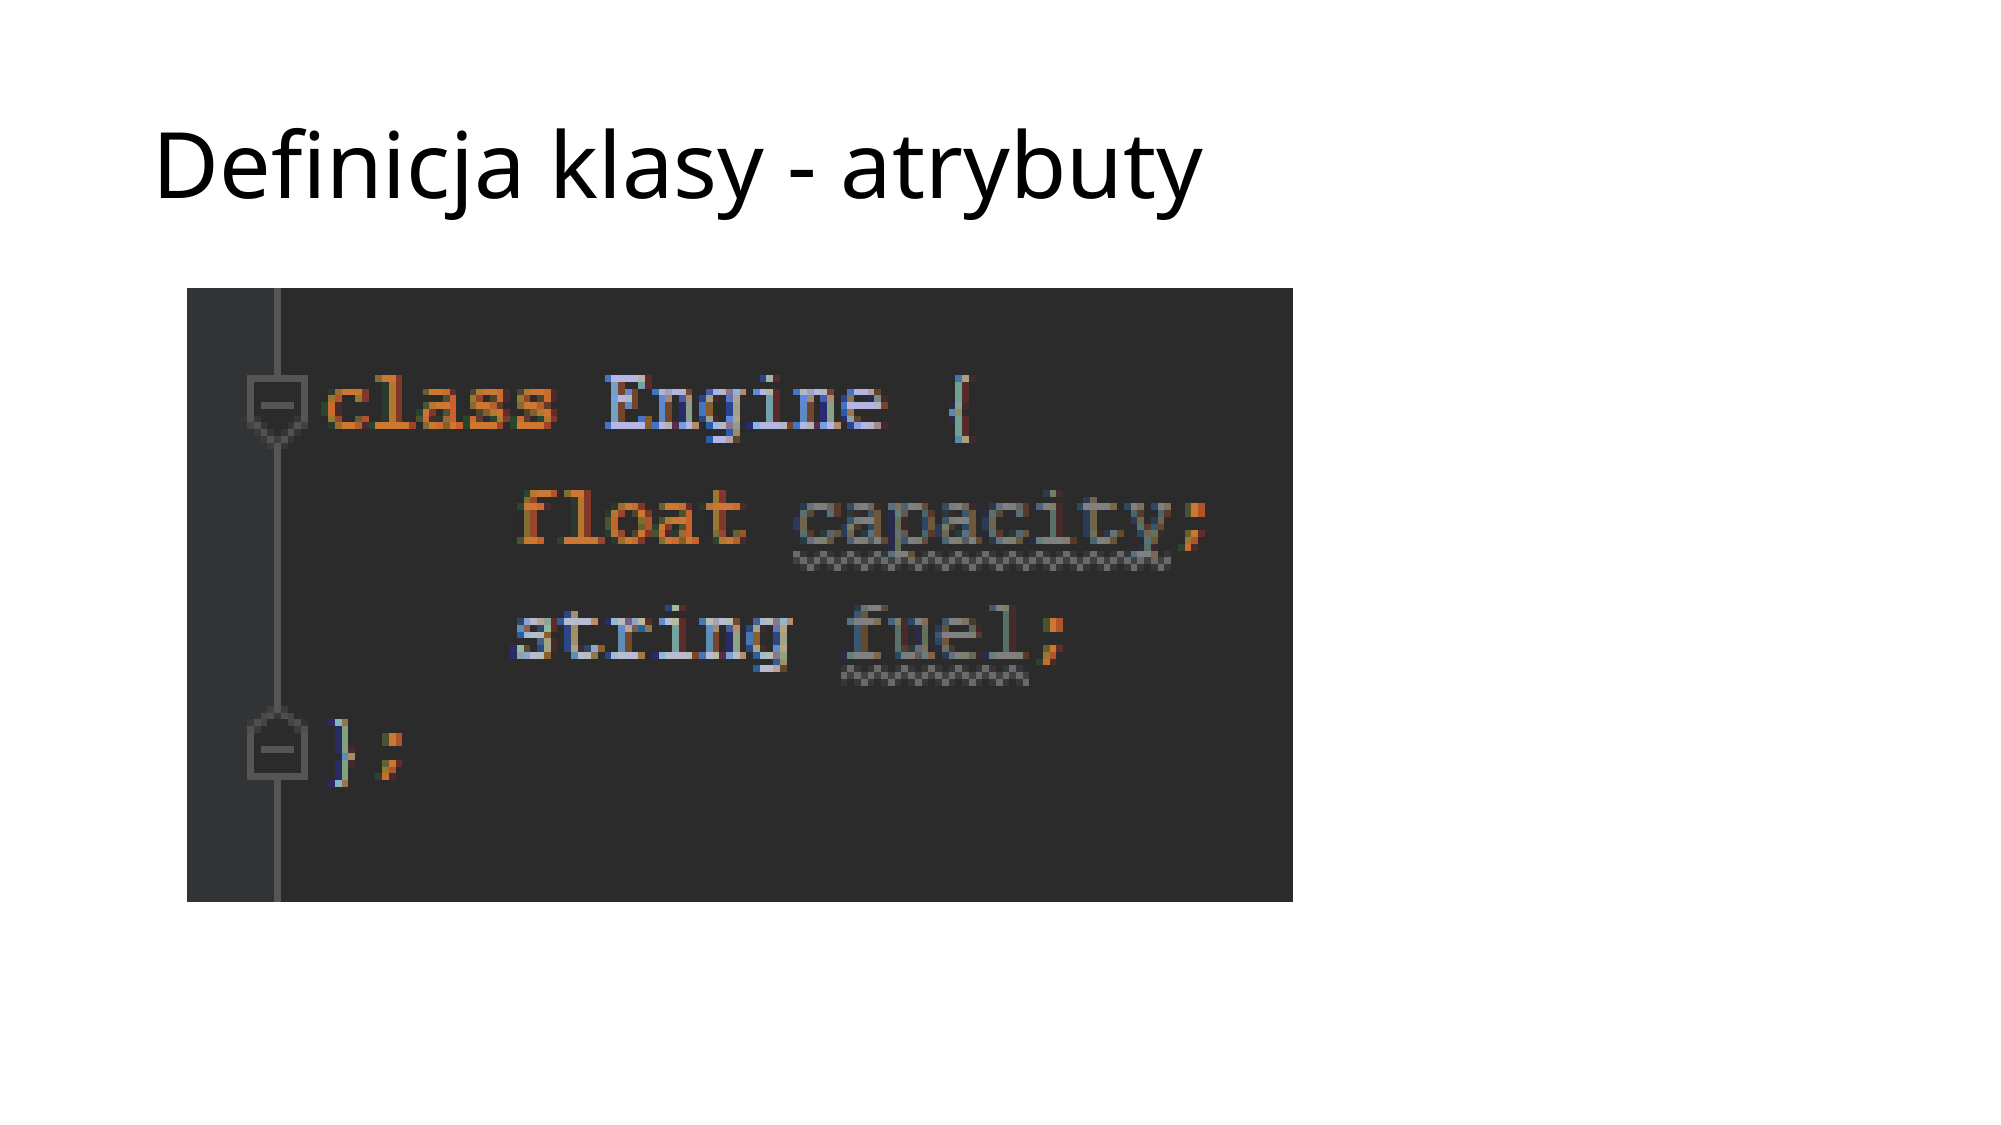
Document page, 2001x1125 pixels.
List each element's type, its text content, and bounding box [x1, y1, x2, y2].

title Definicja klasy - atrybuty [137, 59, 1863, 278]
picture [187, 288, 1293, 902]
